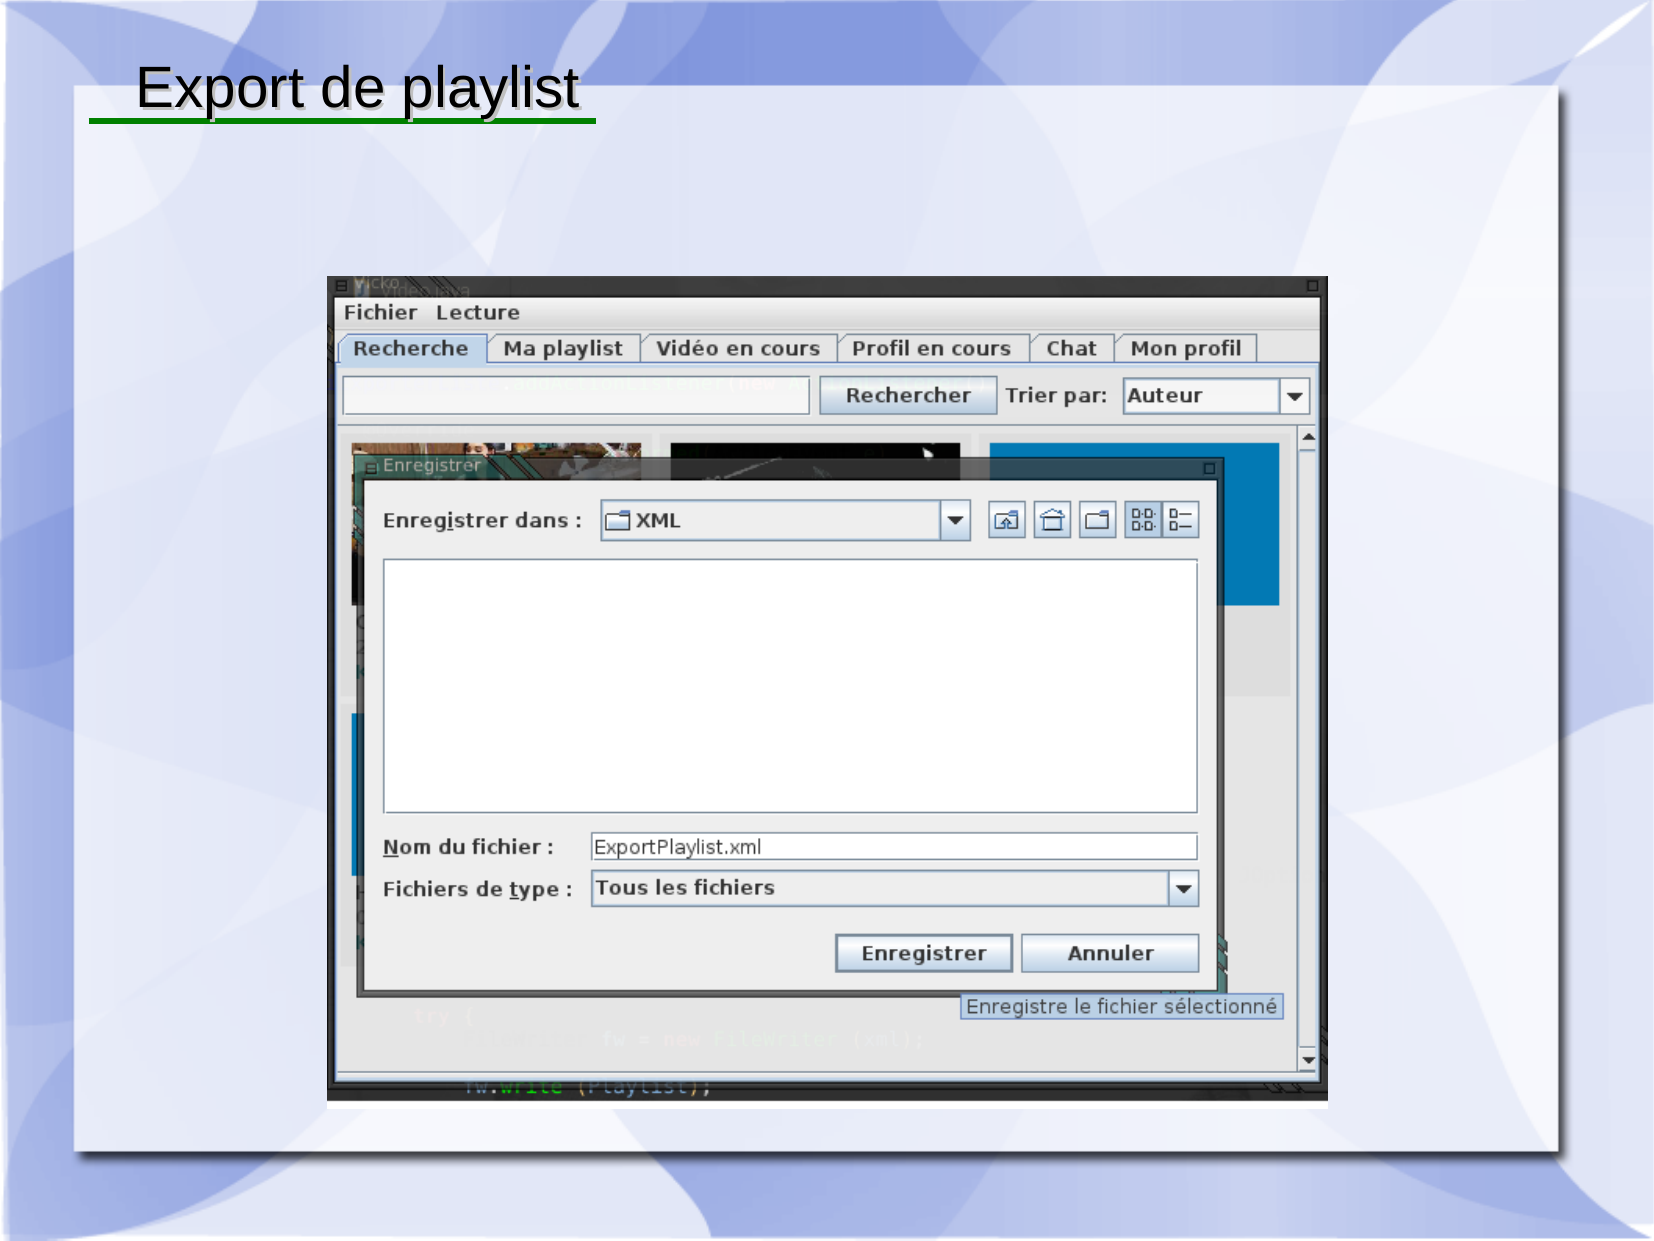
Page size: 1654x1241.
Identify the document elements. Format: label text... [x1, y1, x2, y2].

picture [0, 0, 1654, 1241]
text_box Export de playlist [121, 47, 783, 128]
